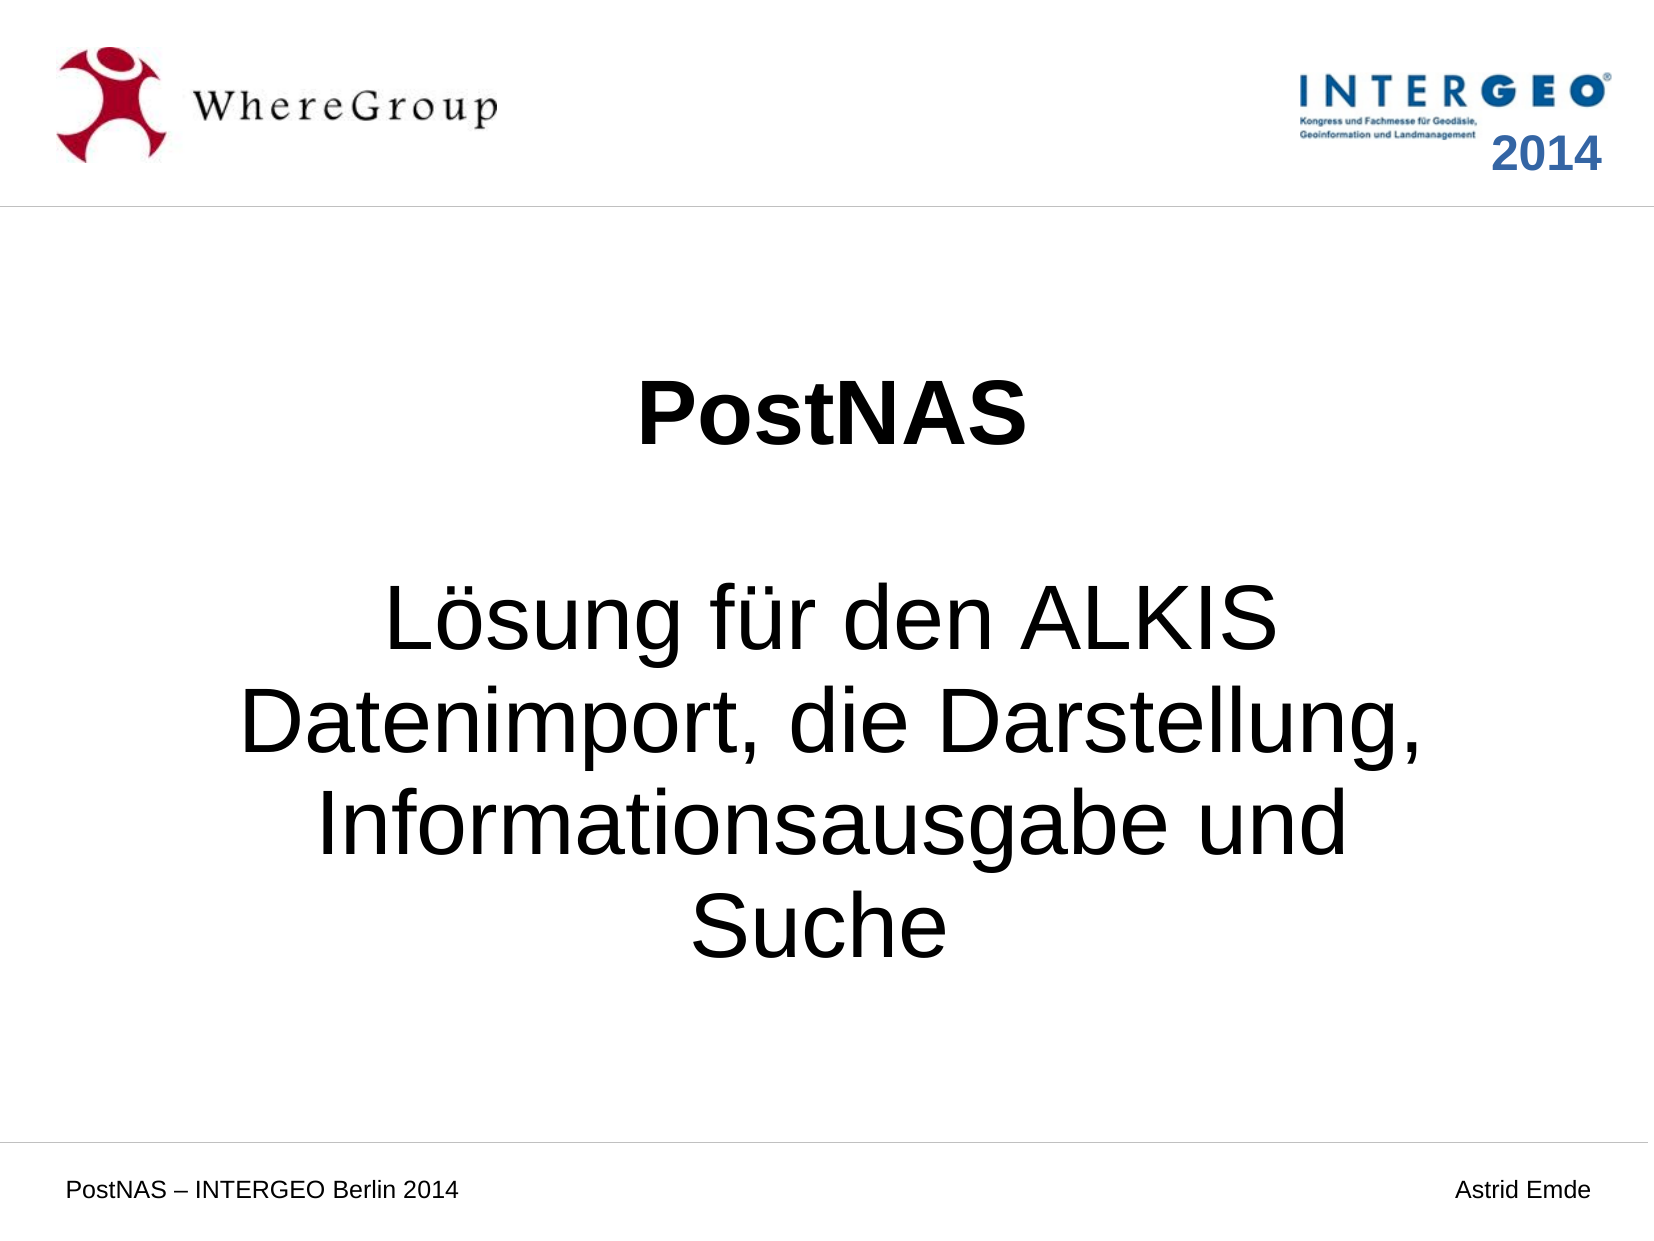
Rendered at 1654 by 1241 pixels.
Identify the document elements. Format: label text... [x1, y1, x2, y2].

picture [56, 47, 497, 163]
picture [1299, 29, 1613, 185]
text_box PostNAS Lösung für den ALKIS Datenimport, die Darstellung, Informationsausgabe und Suche [212, 354, 1453, 986]
